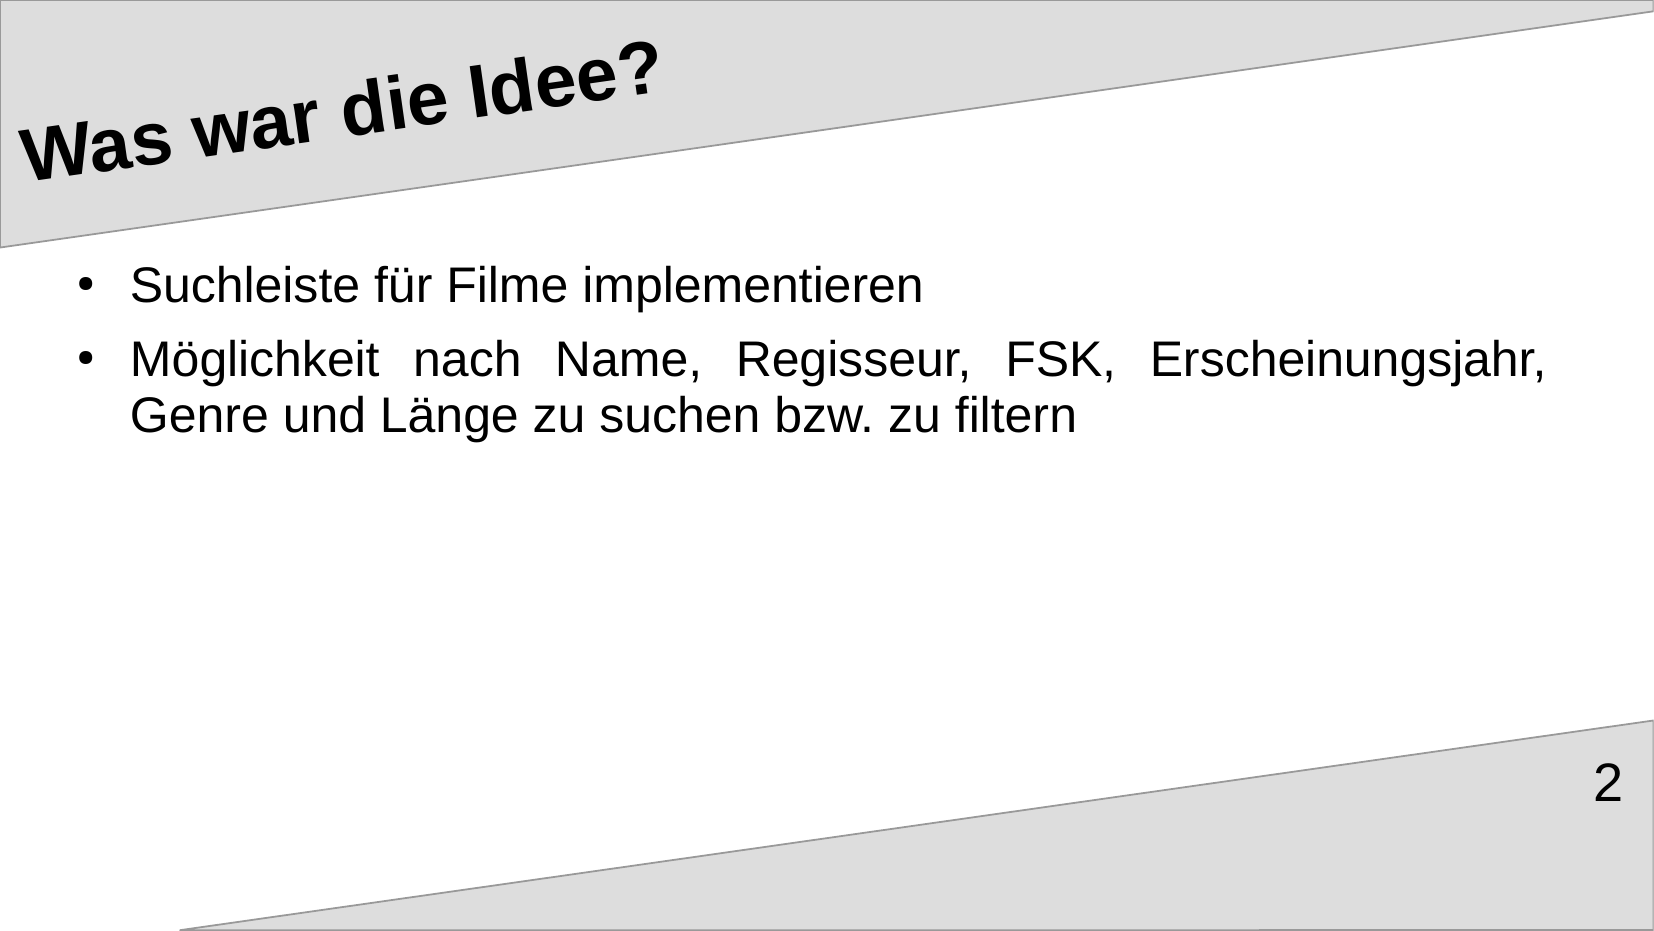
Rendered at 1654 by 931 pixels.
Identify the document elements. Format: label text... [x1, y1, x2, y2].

list Suchleiste für Filme implementieren Möglichkeit nach Name, Regisseur, FSK, Erscheinungsjahr, Genre und Länge zu suchen bzw. zu filtern [59, 257, 1548, 798]
title Was war die Idee? [11, 0, 1495, 235]
